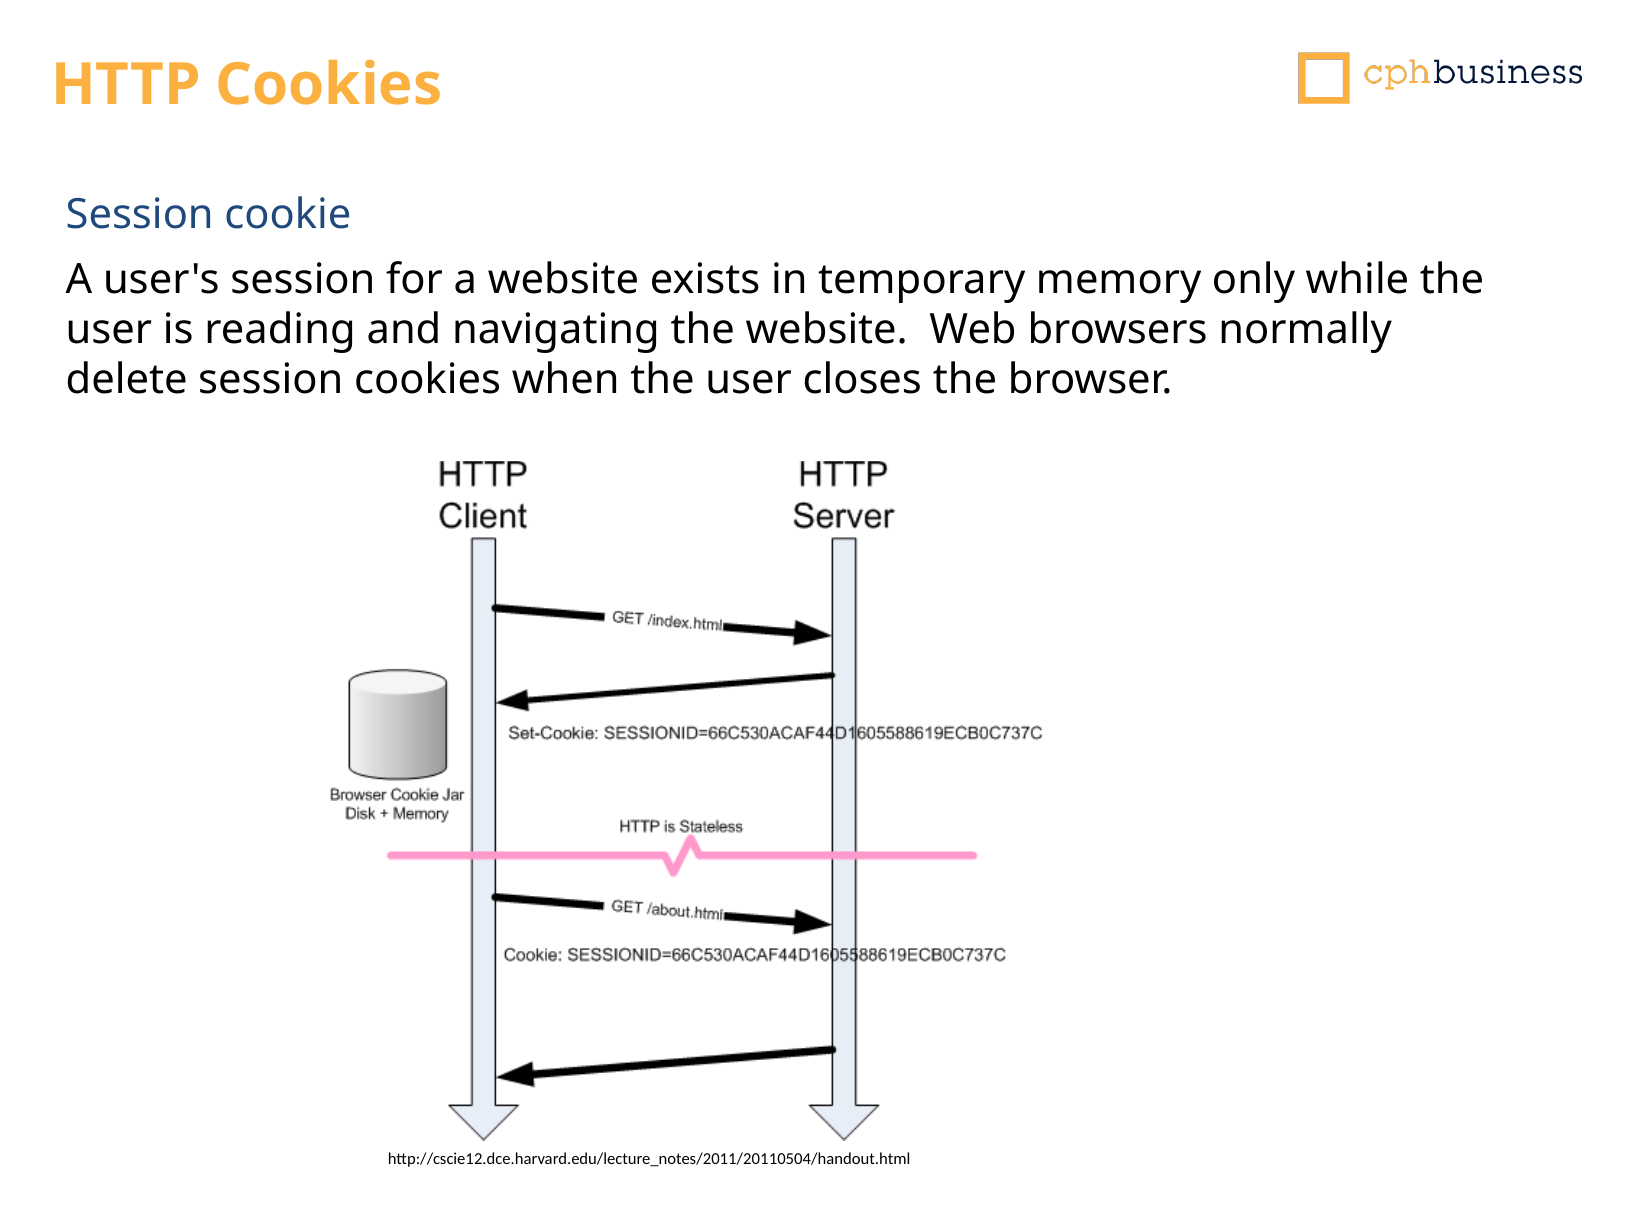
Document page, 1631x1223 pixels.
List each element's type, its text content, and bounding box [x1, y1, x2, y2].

text_box HTTP Cookies [36, 38, 1293, 162]
text_box http://cscie12.dce.harvard.edu/lecture_notes/2011/20110504/handout.html [373, 1140, 1189, 1175]
picture [330, 461, 1043, 1141]
text_box Session cookie A user's session for a website exists in temporary memory only while the user is reading and navigating the website. Web browsers normally delete session cookies when the user closes the browser. [50, 179, 1538, 460]
picture [1247, 1, 1631, 155]
